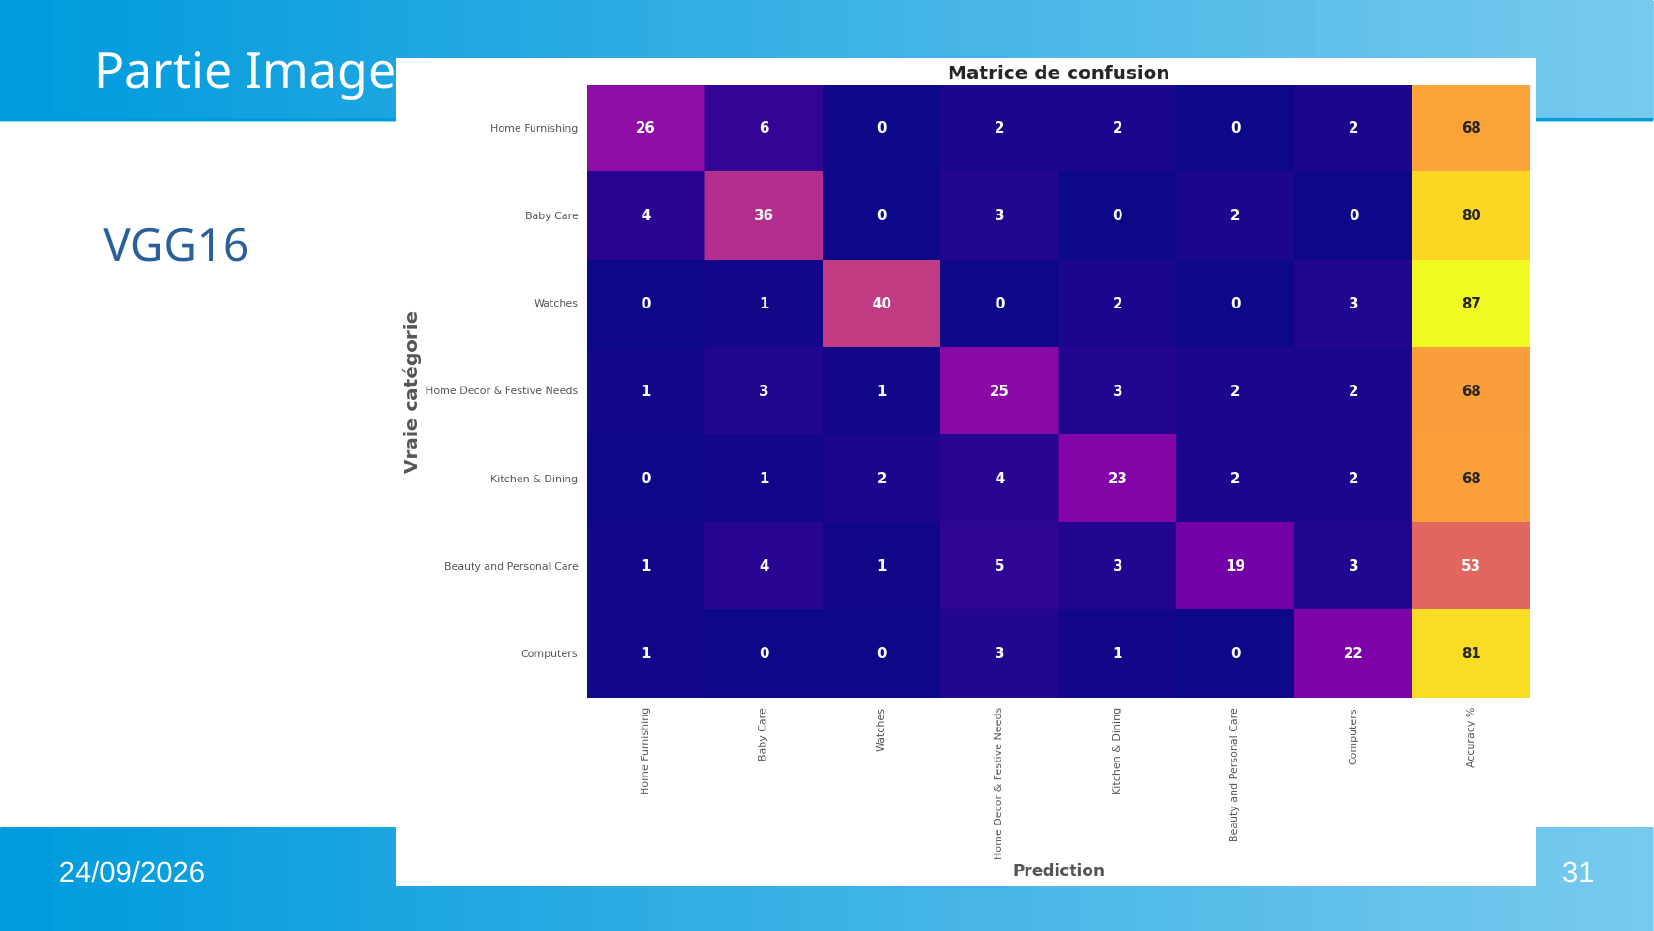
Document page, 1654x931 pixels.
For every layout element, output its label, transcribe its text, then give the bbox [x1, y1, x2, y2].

picture [396, 58, 1536, 886]
text_box VGG16 [88, 205, 355, 384]
title Partie Image [59, 29, 1595, 108]
